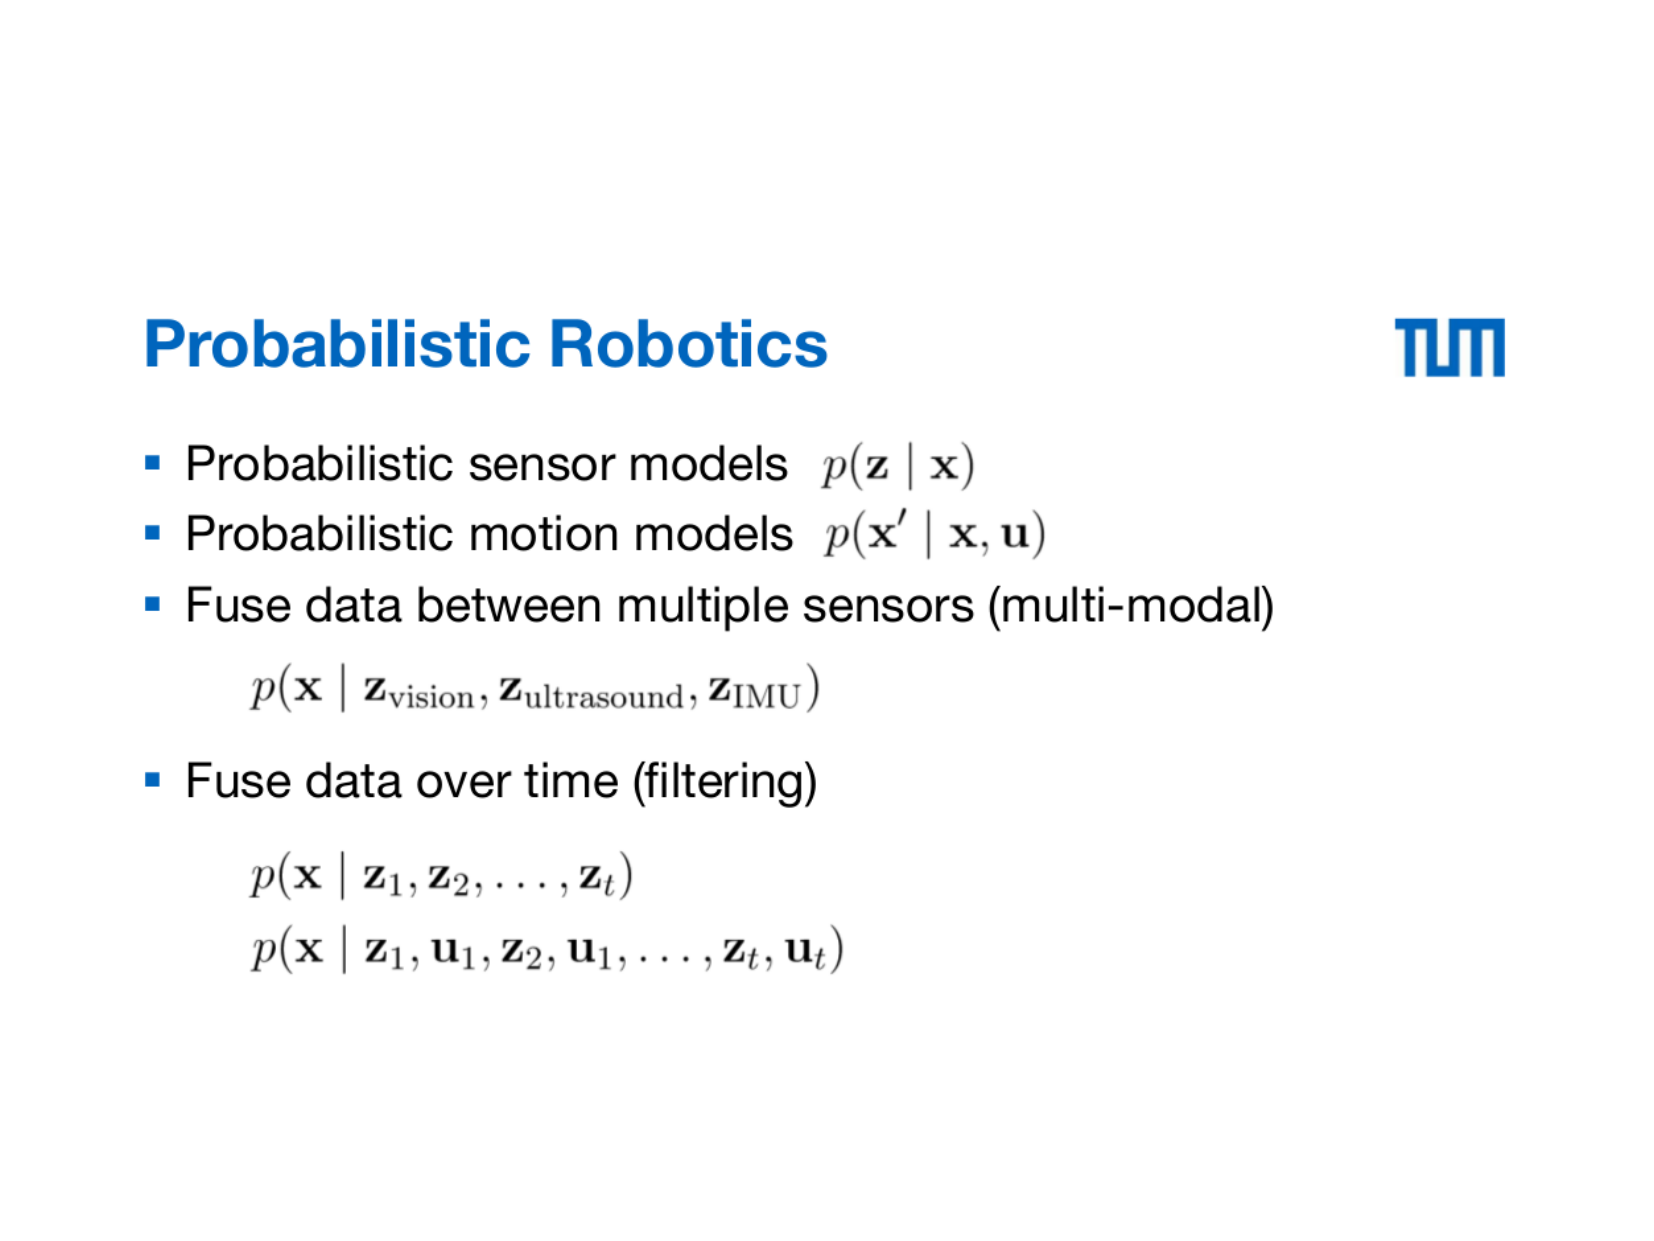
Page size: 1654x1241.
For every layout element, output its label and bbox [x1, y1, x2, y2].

picture [103, 290, 1550, 1010]
